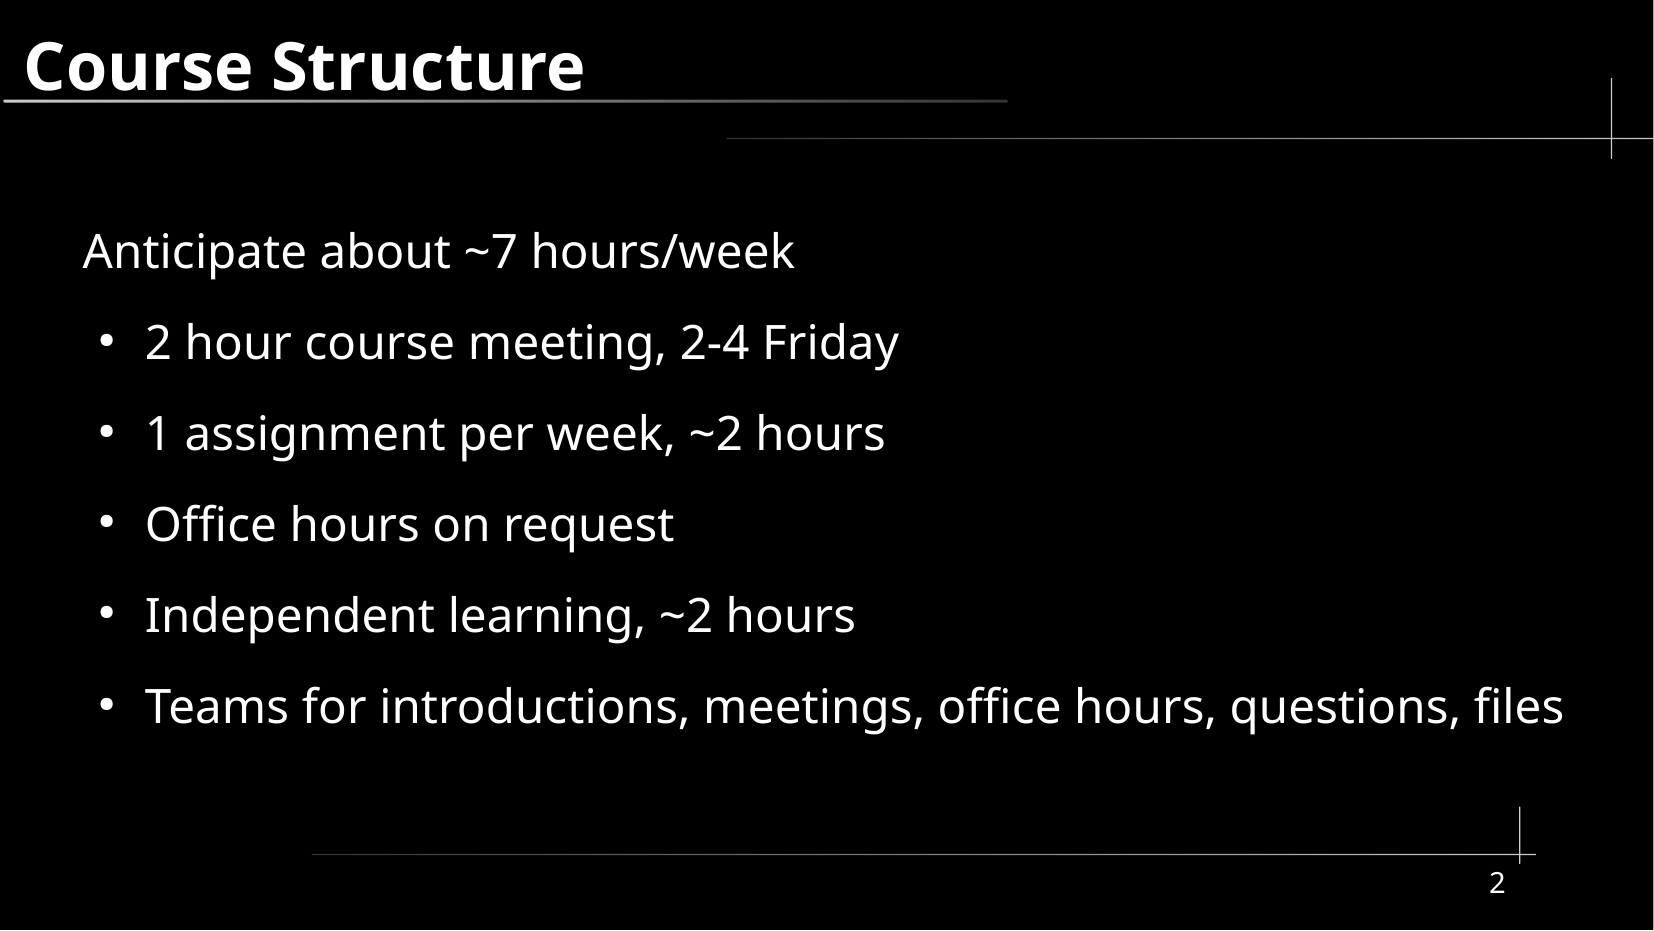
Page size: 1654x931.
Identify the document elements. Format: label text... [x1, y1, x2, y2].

list Anticipate about ~7 hours/week 2 hour course meeting, 2-4 Friday 1 assignment per week, ~2 hours Office hours on request Independent learning, ~2 hours Teams for introductions, meetings, office hours, questions, files [82, 217, 1571, 758]
title Course Structure [23, 11, 1589, 119]
